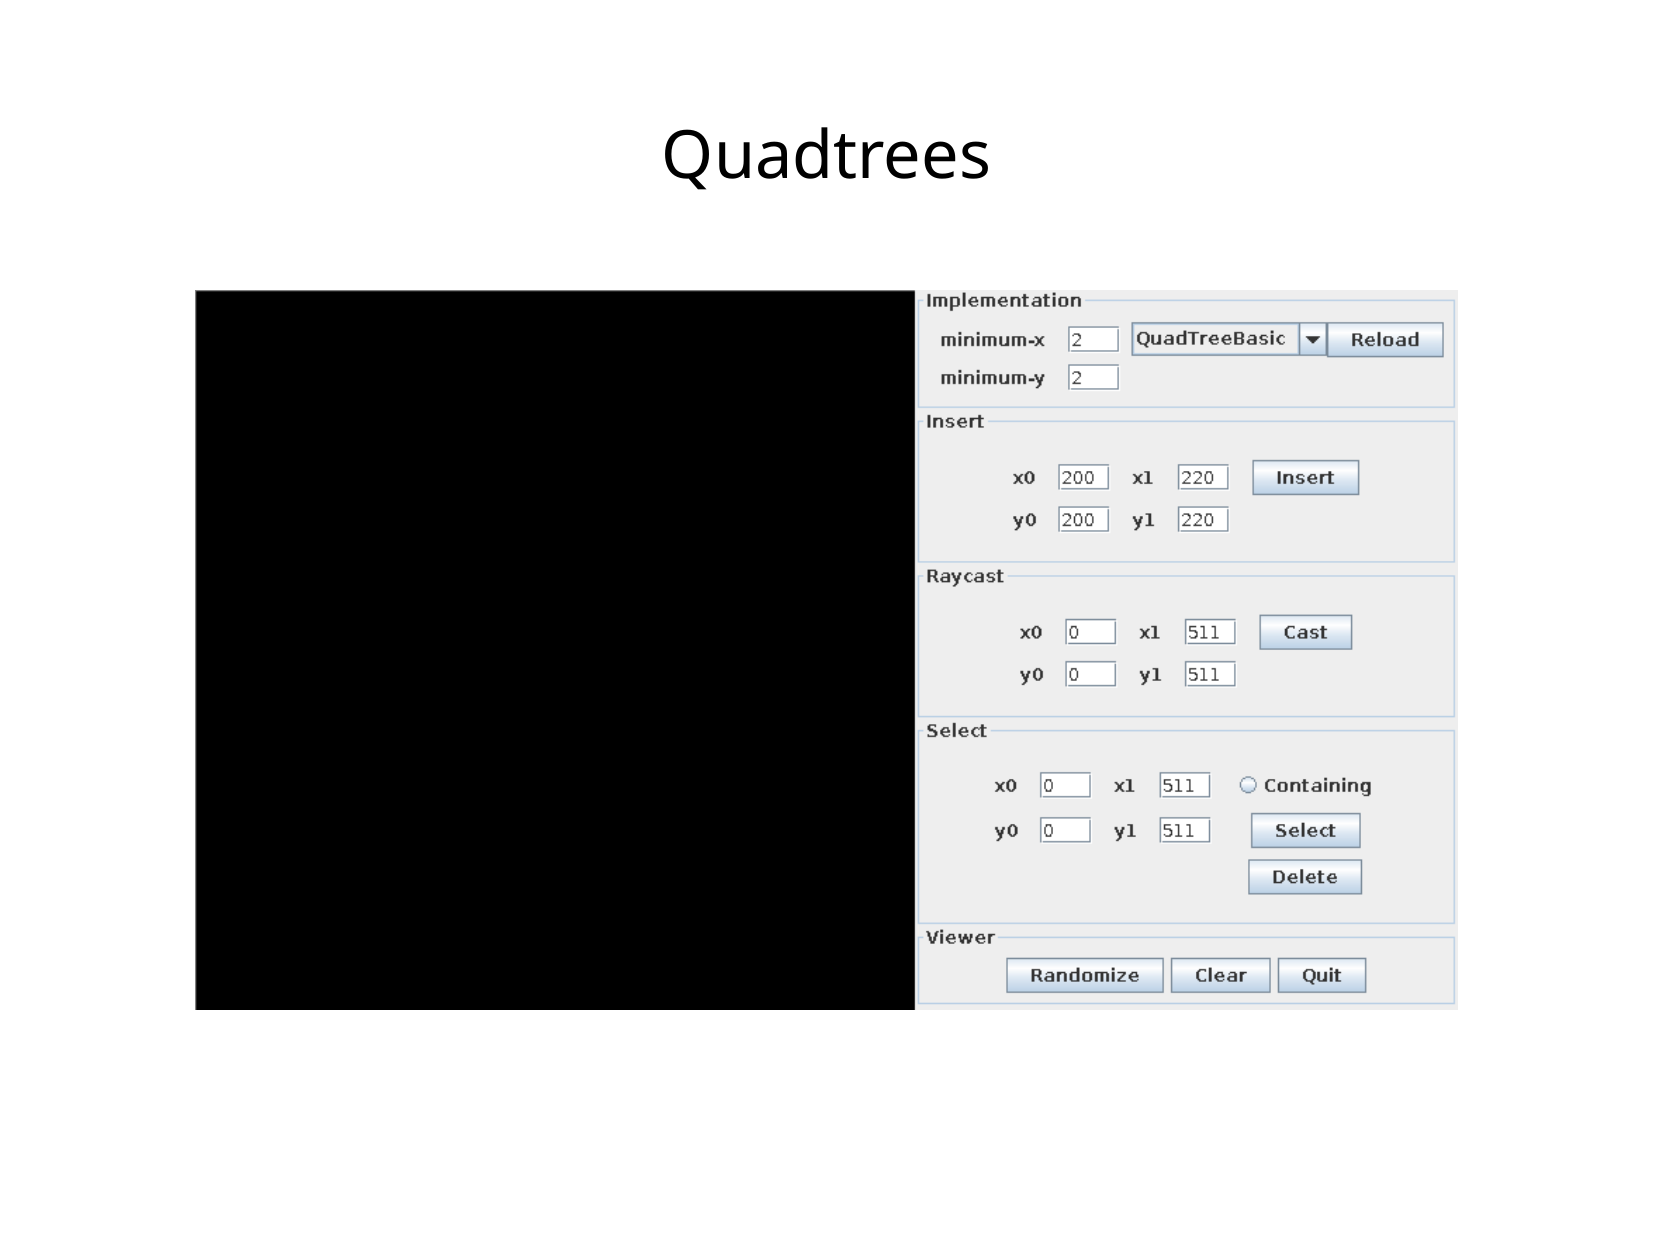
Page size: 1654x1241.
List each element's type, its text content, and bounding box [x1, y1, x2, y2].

picture [195, 290, 1458, 1010]
title Quadtrees [82, 49, 1571, 257]
